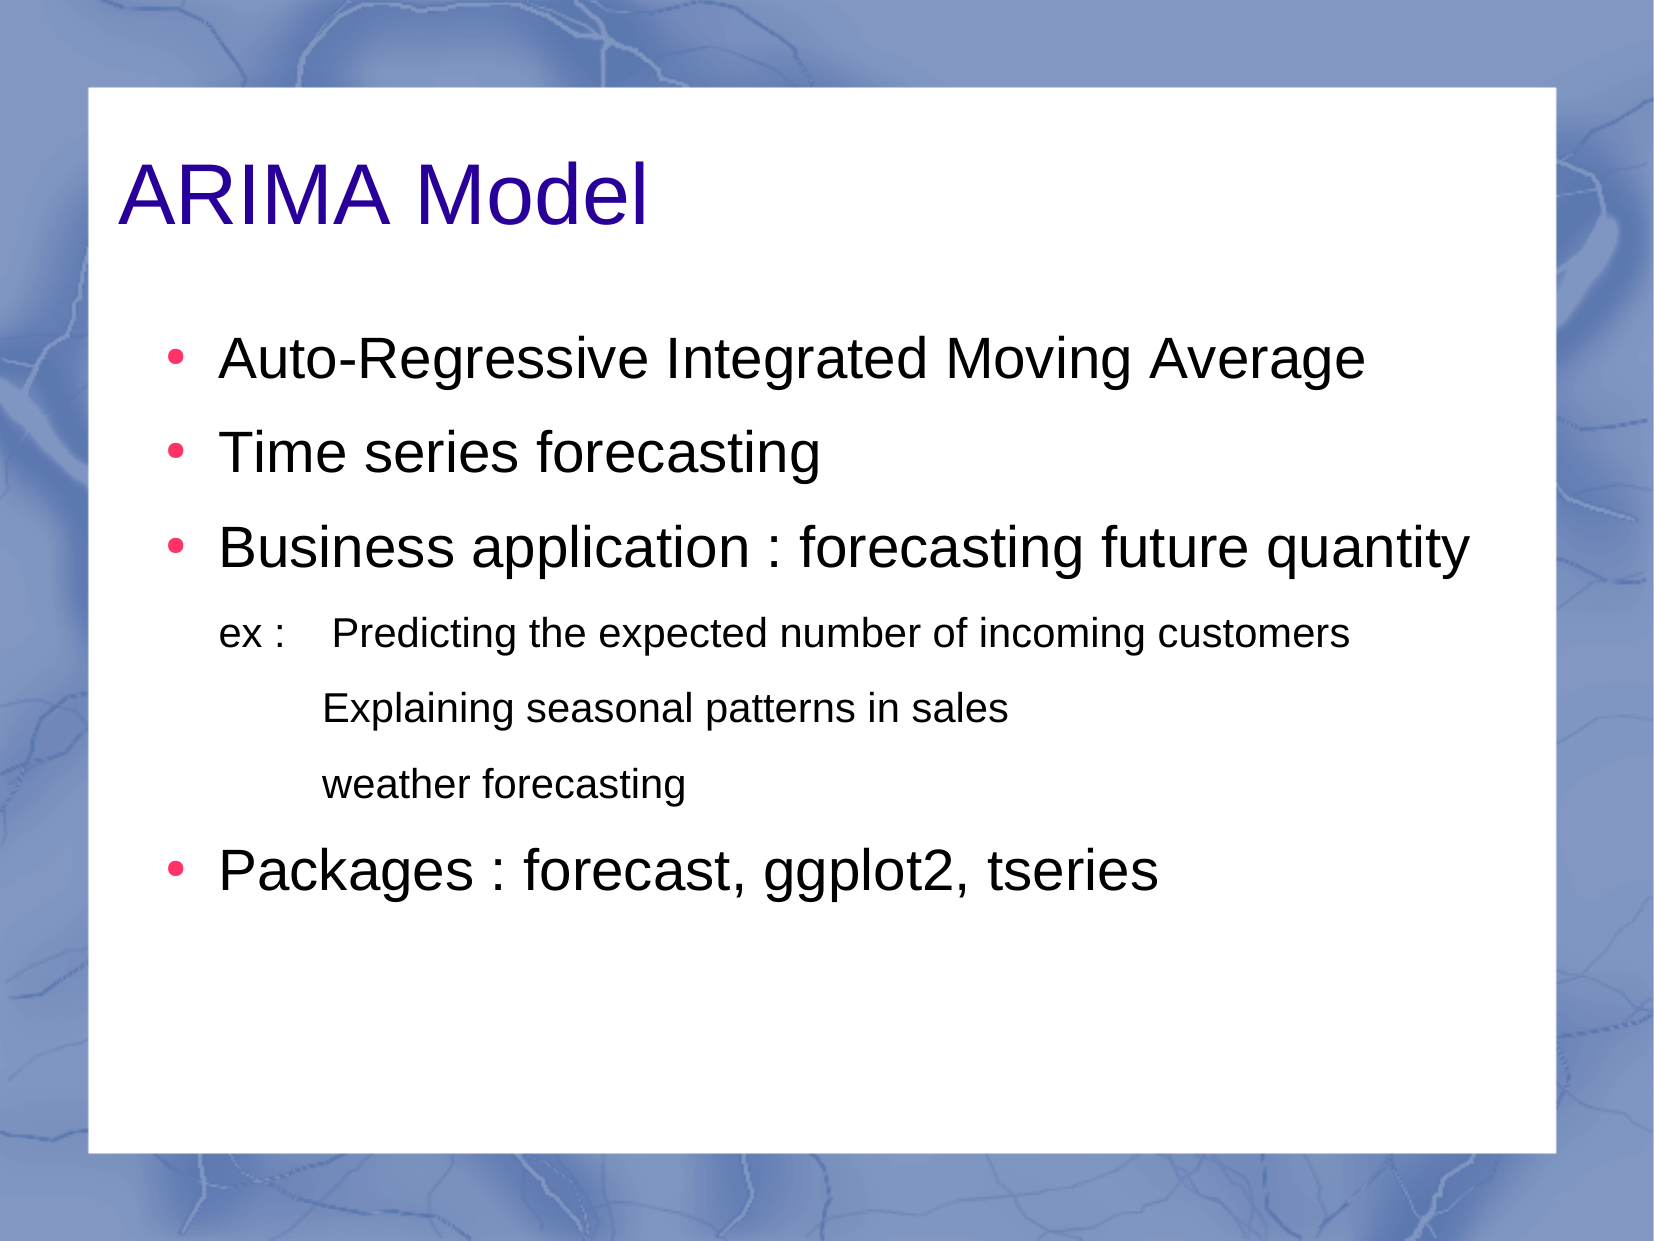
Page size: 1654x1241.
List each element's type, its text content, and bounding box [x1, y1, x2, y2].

picture [0, 0, 1654, 1241]
title ARIMA Model [118, 90, 1536, 298]
list Auto-Regressive Integrated Moving Average Time series forecasting Business application : forecasting future quantity ex : Predicting the expected number of incoming customers Explaining seasonal patterns in sales weather forecasting Packages : forecast, ggplot2, tseries [147, 325, 1506, 1010]
